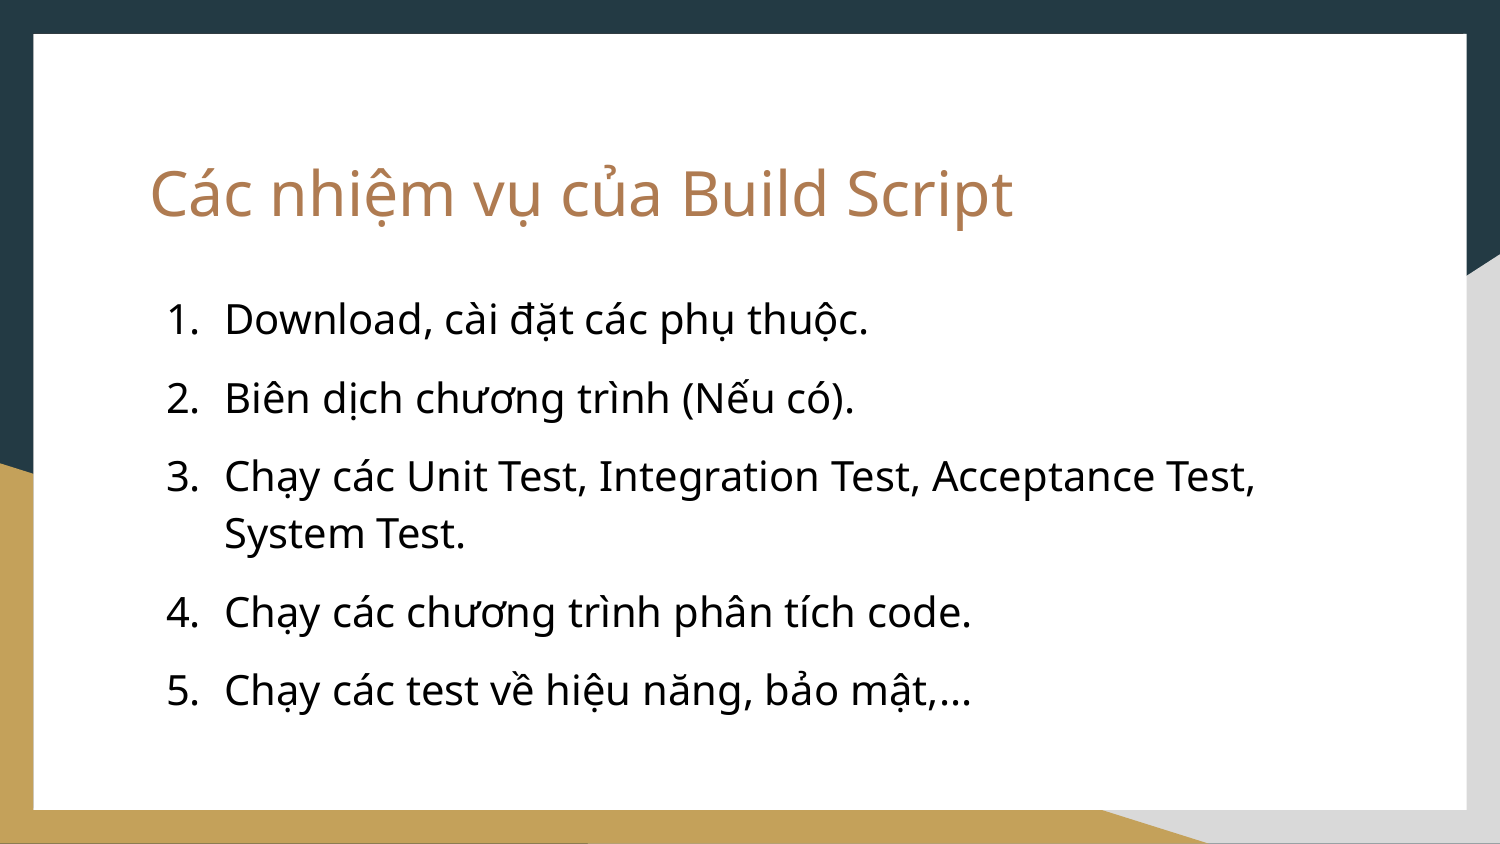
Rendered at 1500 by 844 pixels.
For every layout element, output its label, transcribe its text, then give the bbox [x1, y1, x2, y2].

title Các nhiệm vụ của Build Script [134, 138, 1366, 250]
list Download, cài đặt các phụ thuộc. Biên dịch chương trình (Nếu có). Chạy các Unit Test, Integration Test, Acceptance Test, System Test. Chạy các chương trình phân tích code. Chạy các test về hiệu năng, bảo mật,... [134, 270, 1366, 765]
